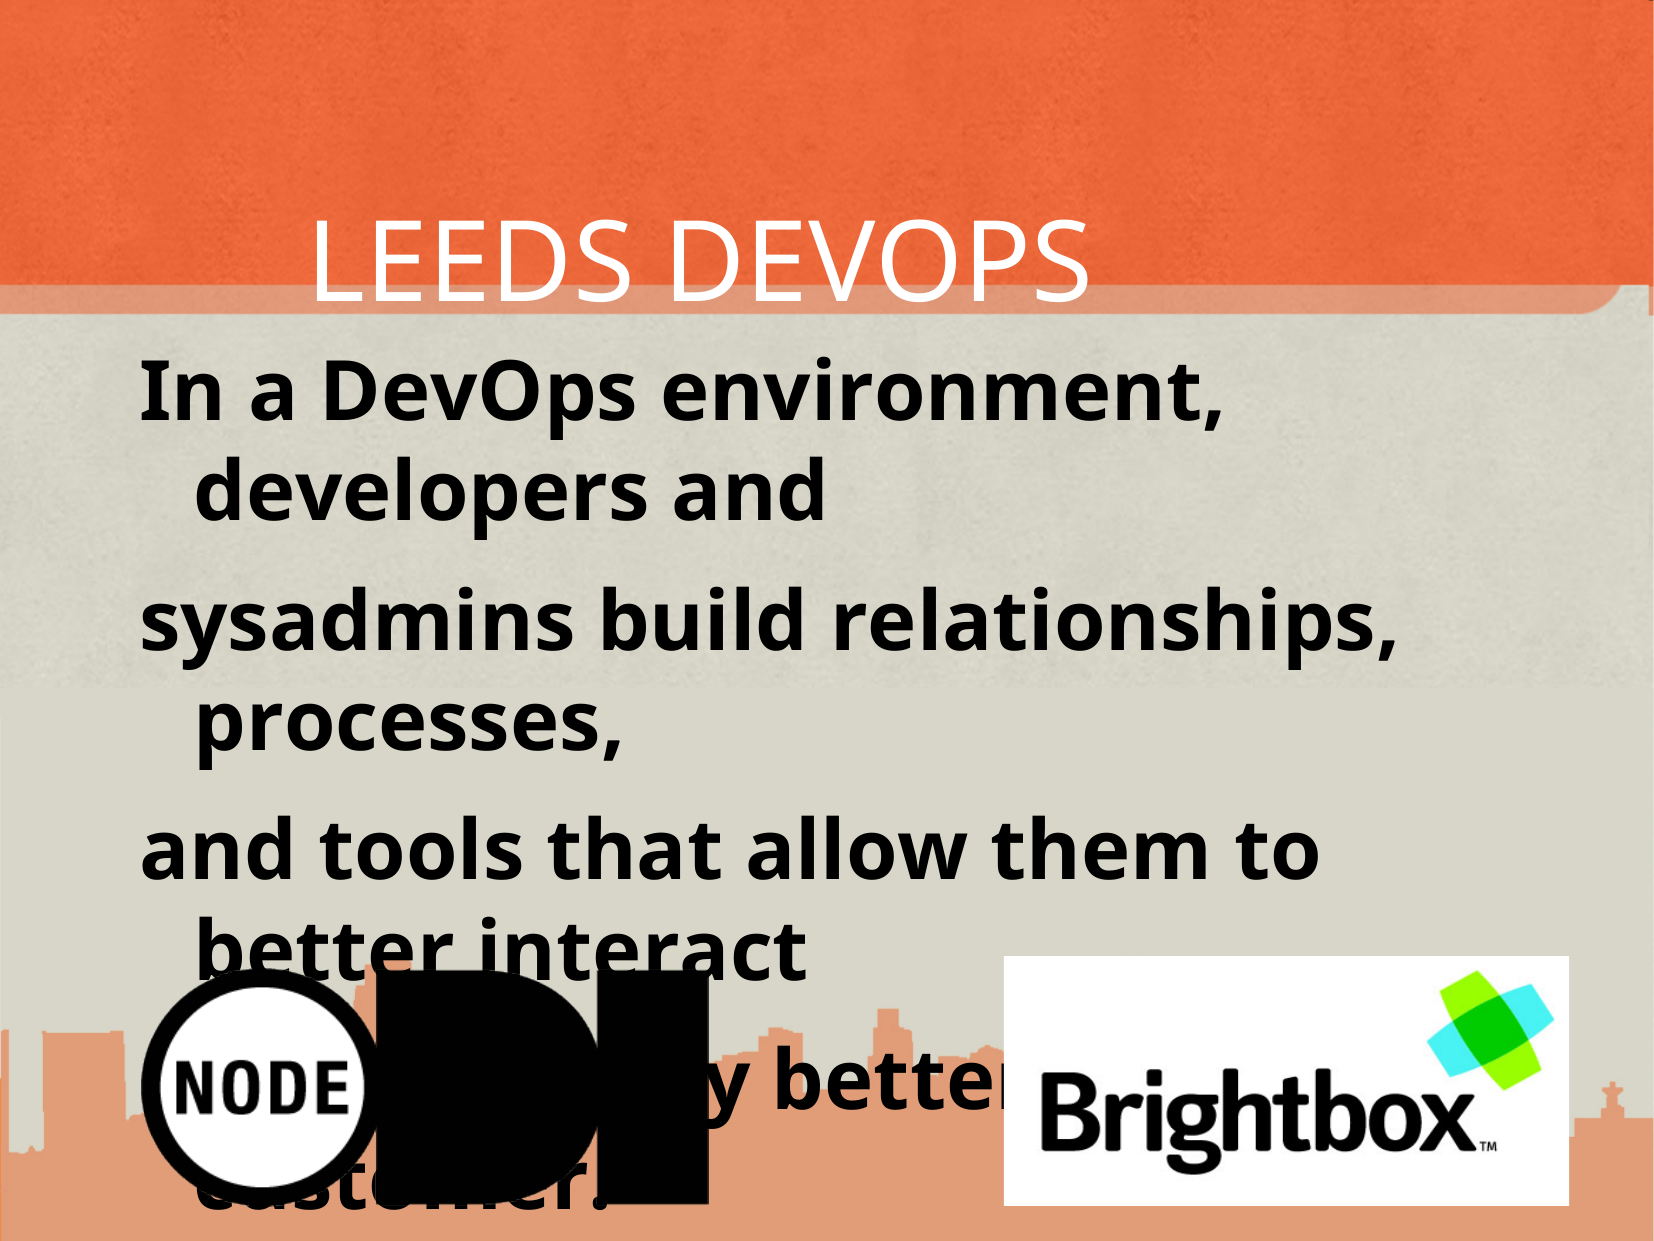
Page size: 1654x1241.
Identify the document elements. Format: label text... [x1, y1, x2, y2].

picture [0, 0, 1654, 1241]
text_box In a DevOps environment, developers and sysadmins build relationships, processes, and tools that allow them to better interact and ultimately better service the customer. This is what we talk about here. [137, 337, 1583, 1057]
text_box LEEDS DEVOPS [306, 189, 1654, 318]
